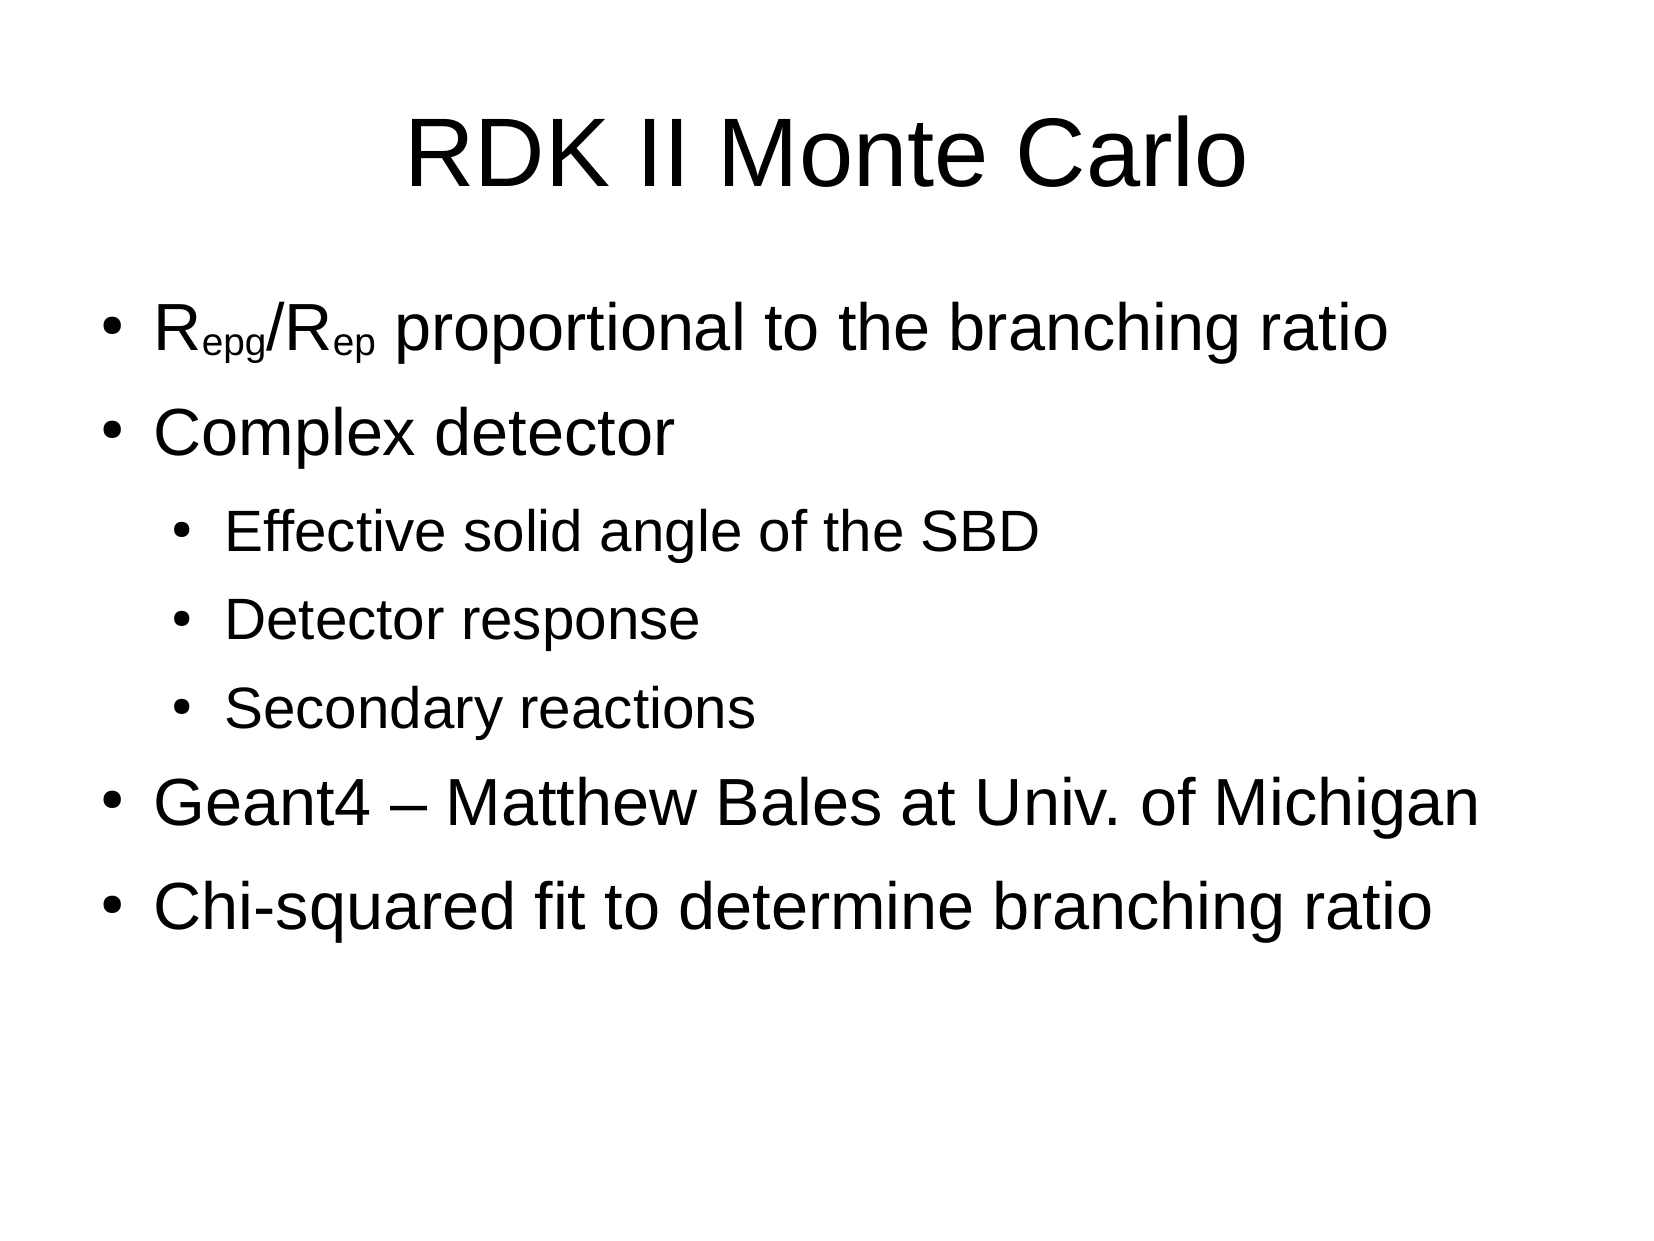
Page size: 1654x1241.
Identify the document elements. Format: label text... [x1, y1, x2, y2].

list Repg/Rep proportional to the branching ratio Complex detector Effective solid angle of the SBD Detector response Secondary reactions Geant4 – Matthew Bales at Univ. of Michigan Chi-squared fit to determine branching ratio [82, 290, 1571, 1010]
title RDK II Monte Carlo [82, 49, 1571, 257]
